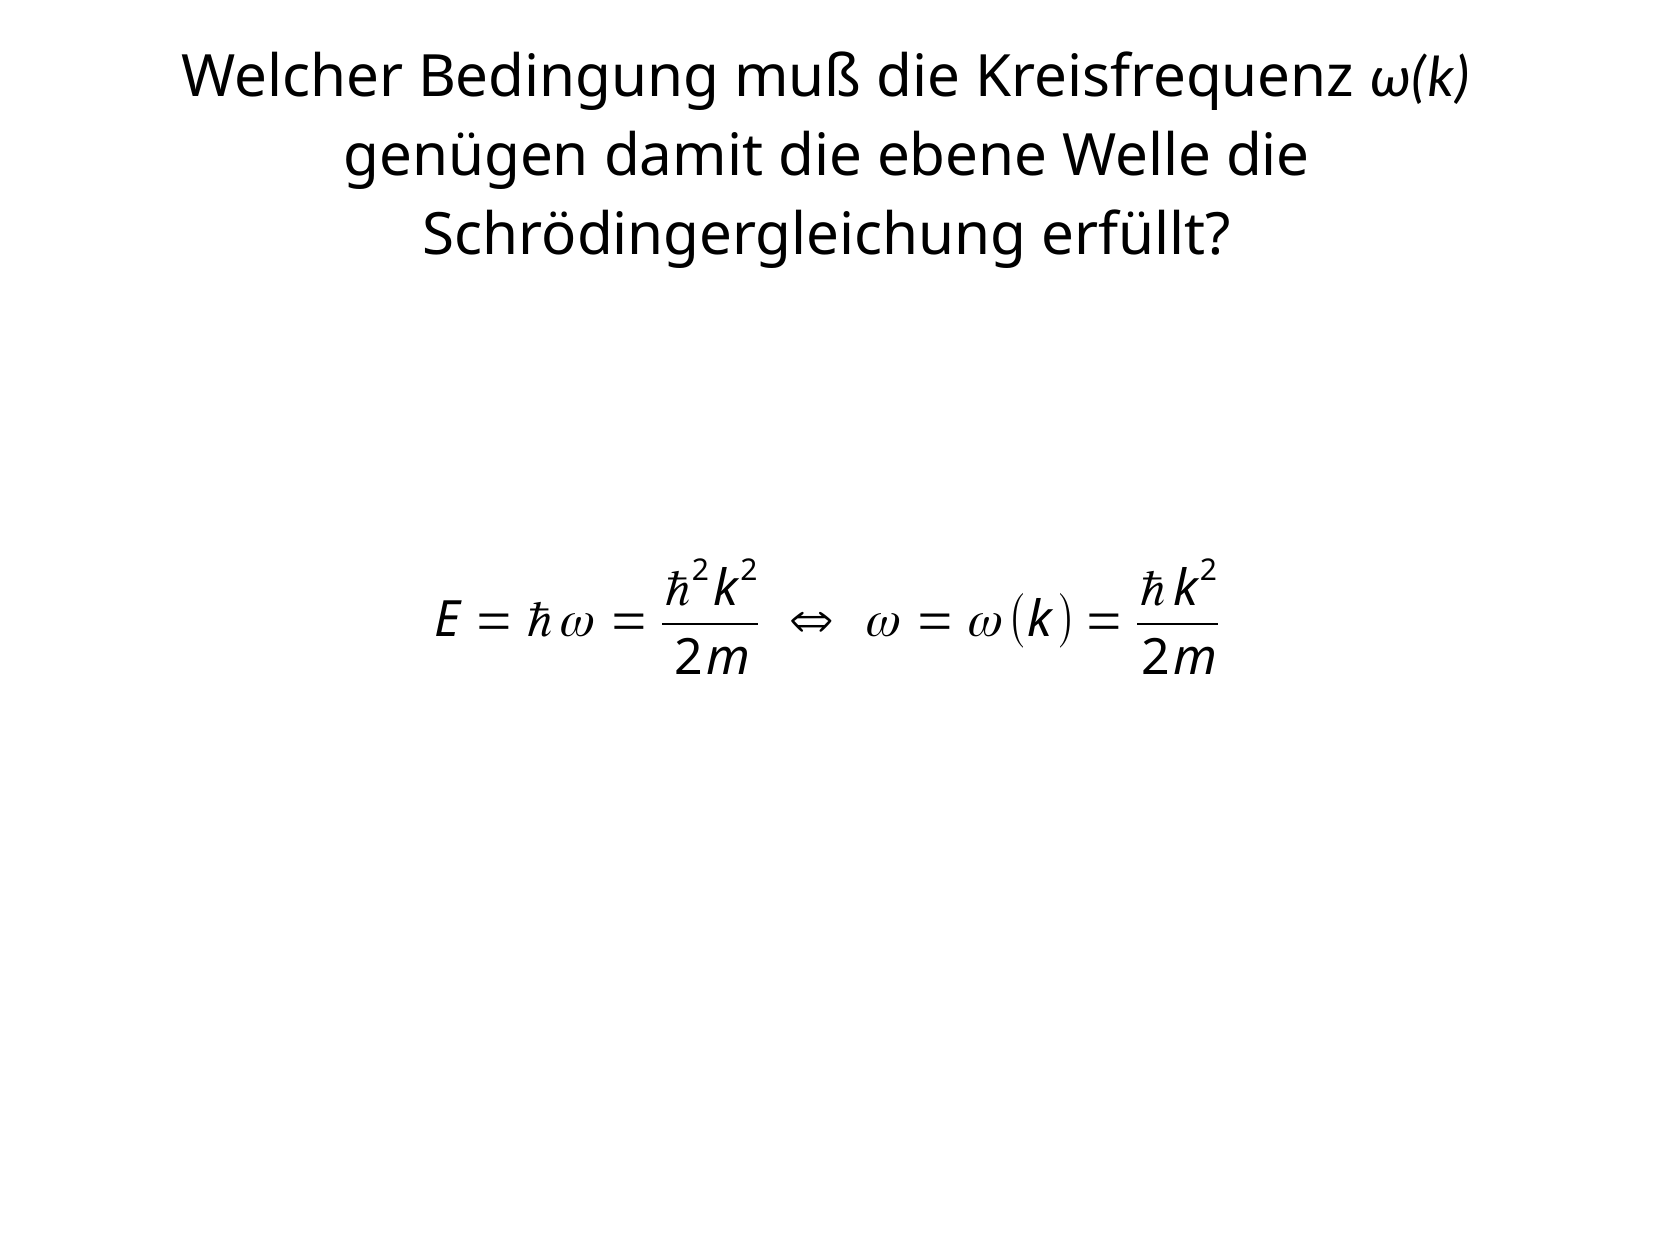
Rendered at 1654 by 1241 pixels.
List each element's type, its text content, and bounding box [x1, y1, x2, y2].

title Welcher Bedingung muß die Kreisfrequenz ω(k) genügen damit die ebene Welle die Schrödingergleichung erfüllt? [82, 49, 1571, 257]
chart [427, 552, 1226, 688]
